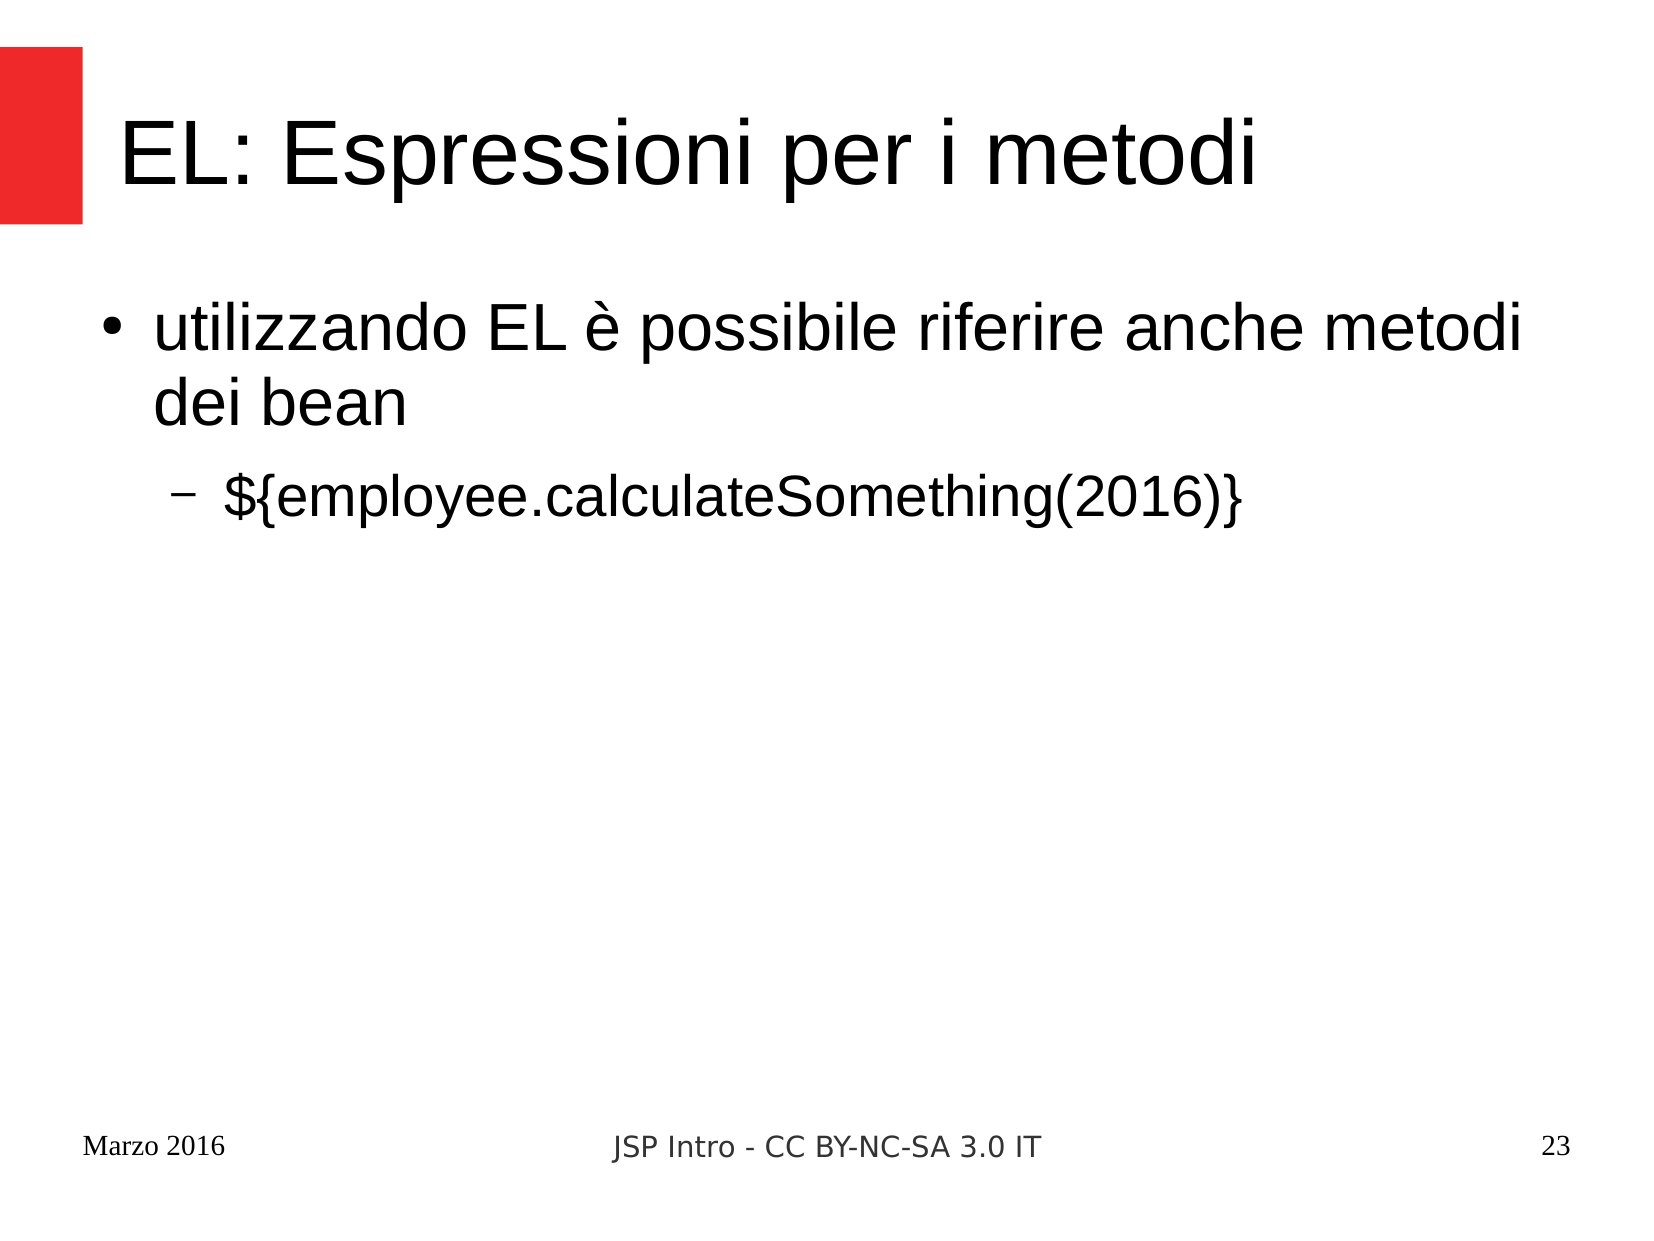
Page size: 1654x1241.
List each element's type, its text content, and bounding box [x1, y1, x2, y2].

list utilizzando EL è possibile riferire anche metodi dei bean ${employee.calculateSomething(2016)} [82, 290, 1571, 1010]
title EL: Espressioni per i metodi [118, 49, 1607, 257]
